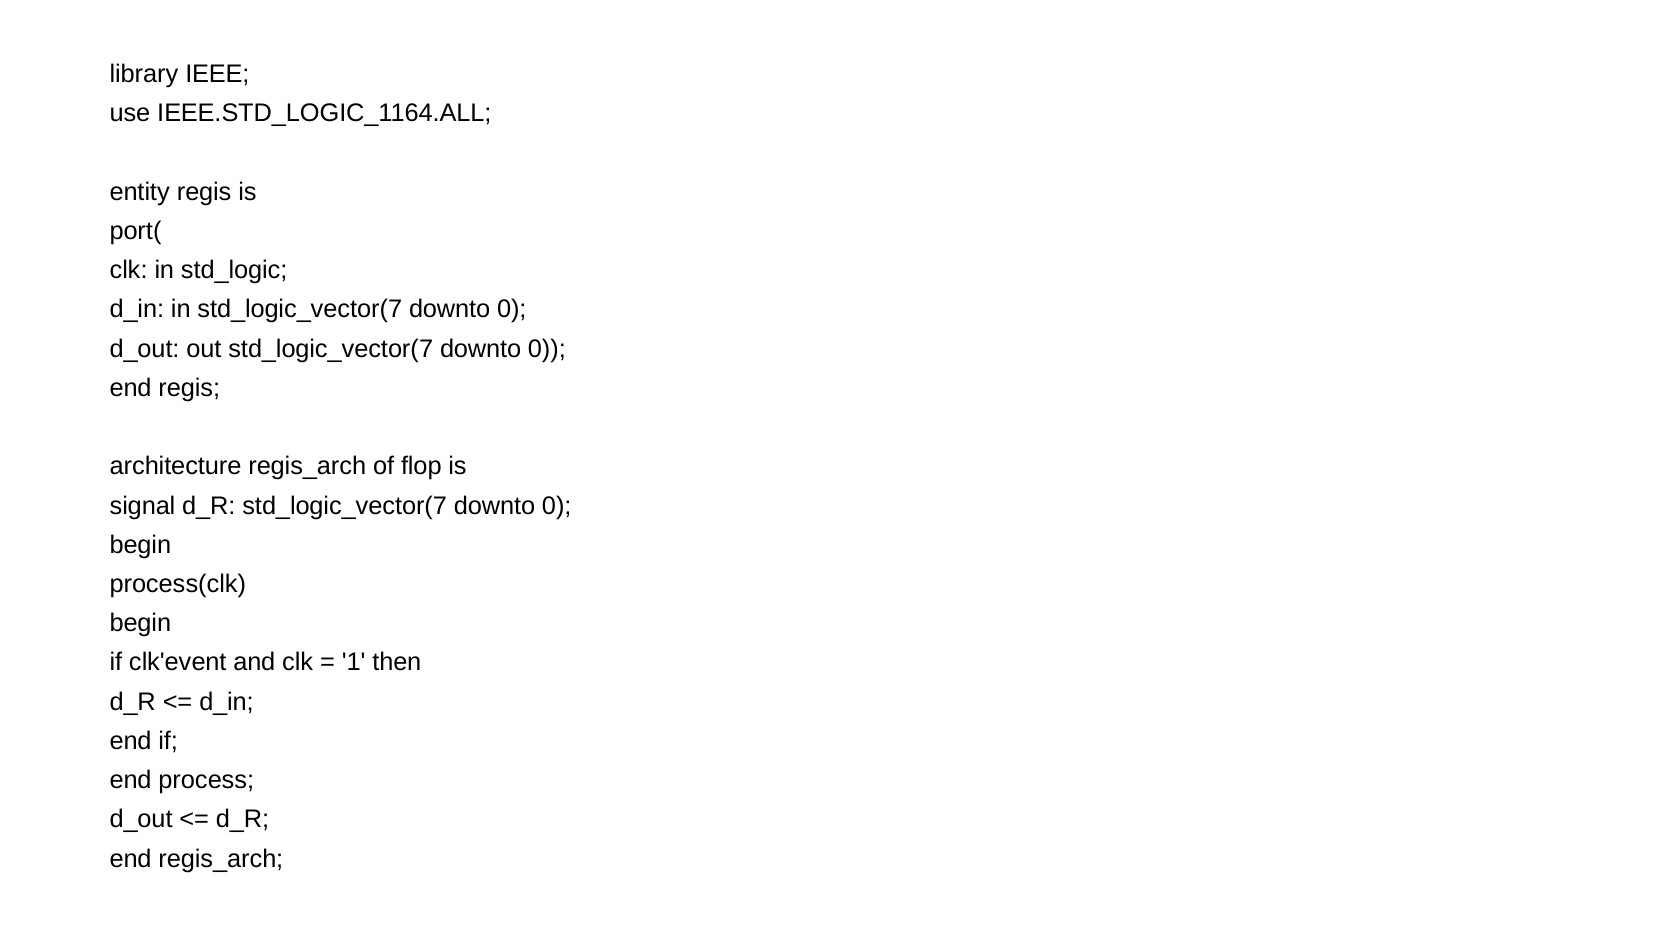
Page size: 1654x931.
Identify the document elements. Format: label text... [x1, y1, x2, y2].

list library IEEE; use IEEE.STD_LOGIC_1164.ALL; entity regis is port( clk: in std_logic; d_in: in std_logic_vector(7 downto 0); d_out: out std_logic_vector(7 downto 0)); end regis; architecture regis_arch of flop is signal d_R: std_logic_vector(7 downto 0); begin process(clk) begin if clk'event and clk = '1' then d_R <= d_in; end if; end process; d_out <= d_R; end regis_arch; [82, 60, 1571, 886]
